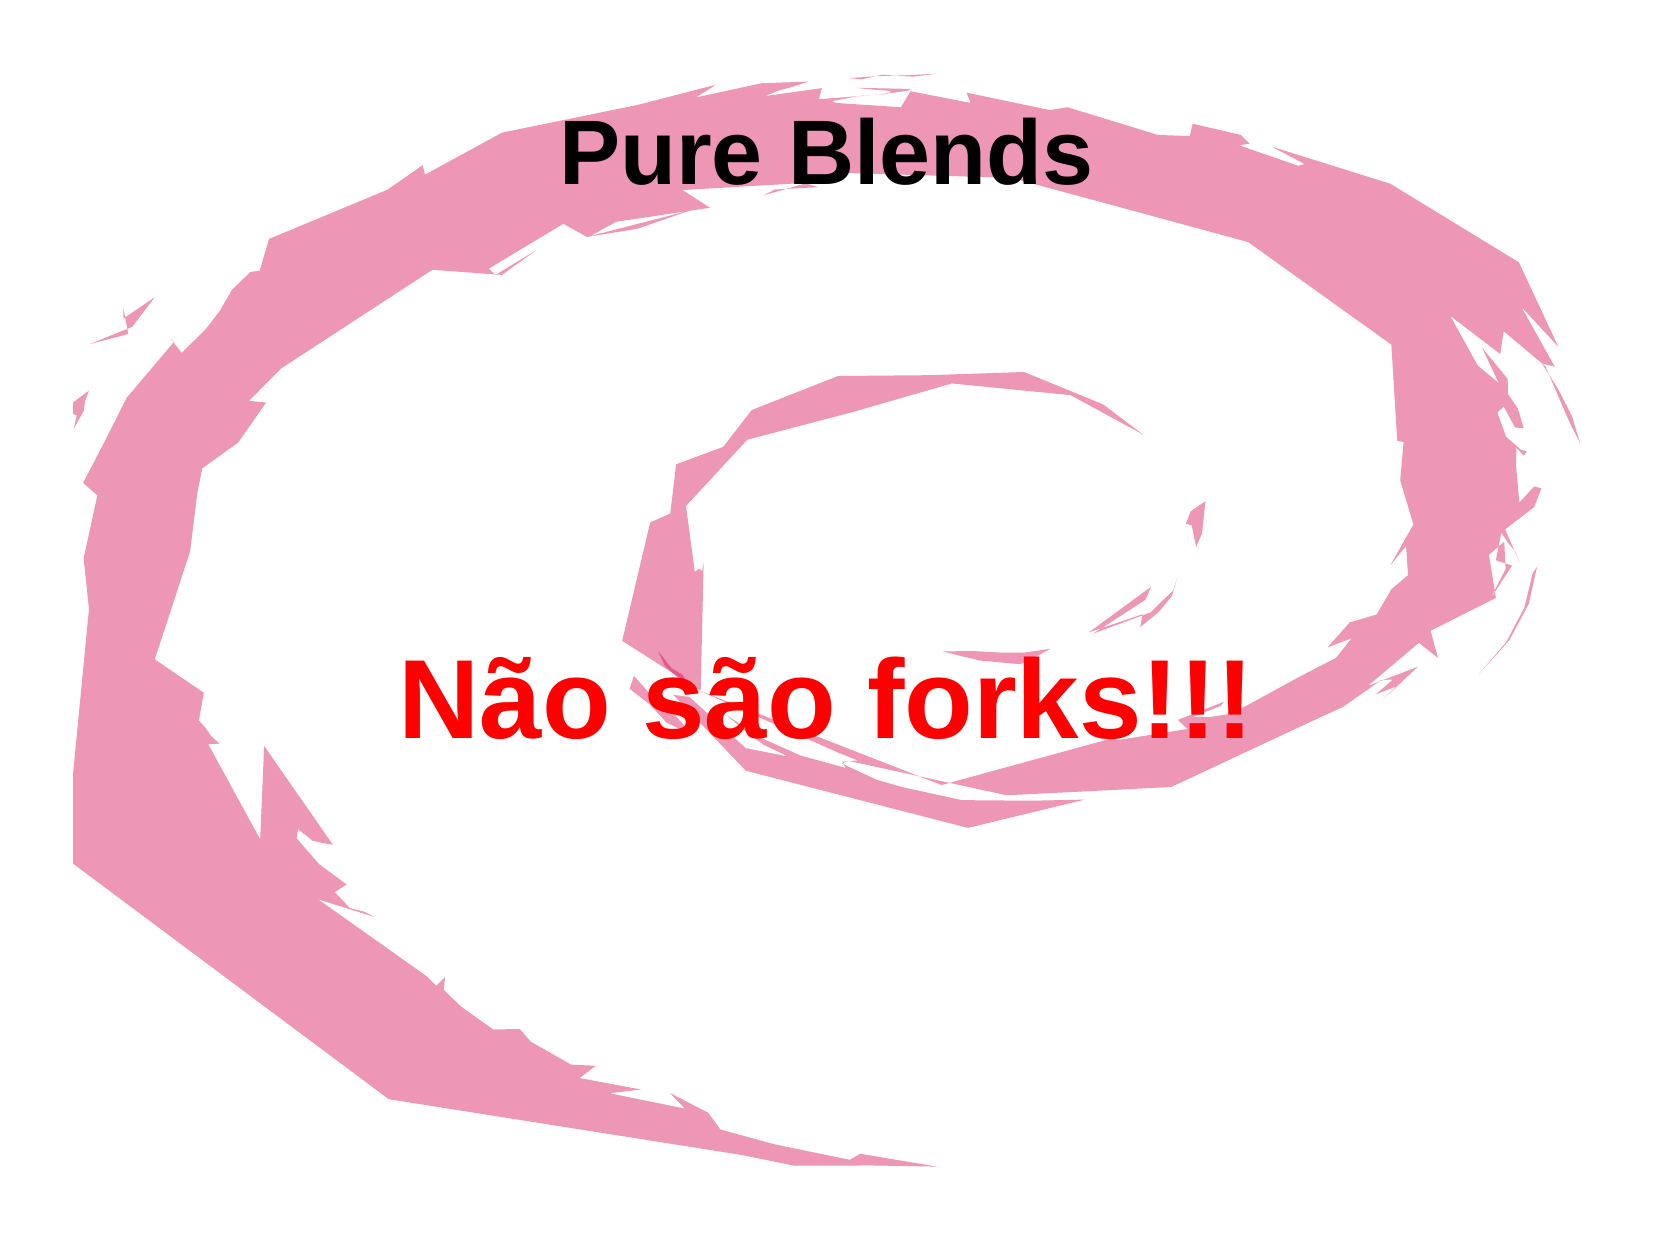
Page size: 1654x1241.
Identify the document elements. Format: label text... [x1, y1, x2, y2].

title Pure Blends [82, 49, 1571, 257]
subtitle Não são forks!!! [82, 290, 1571, 1109]
